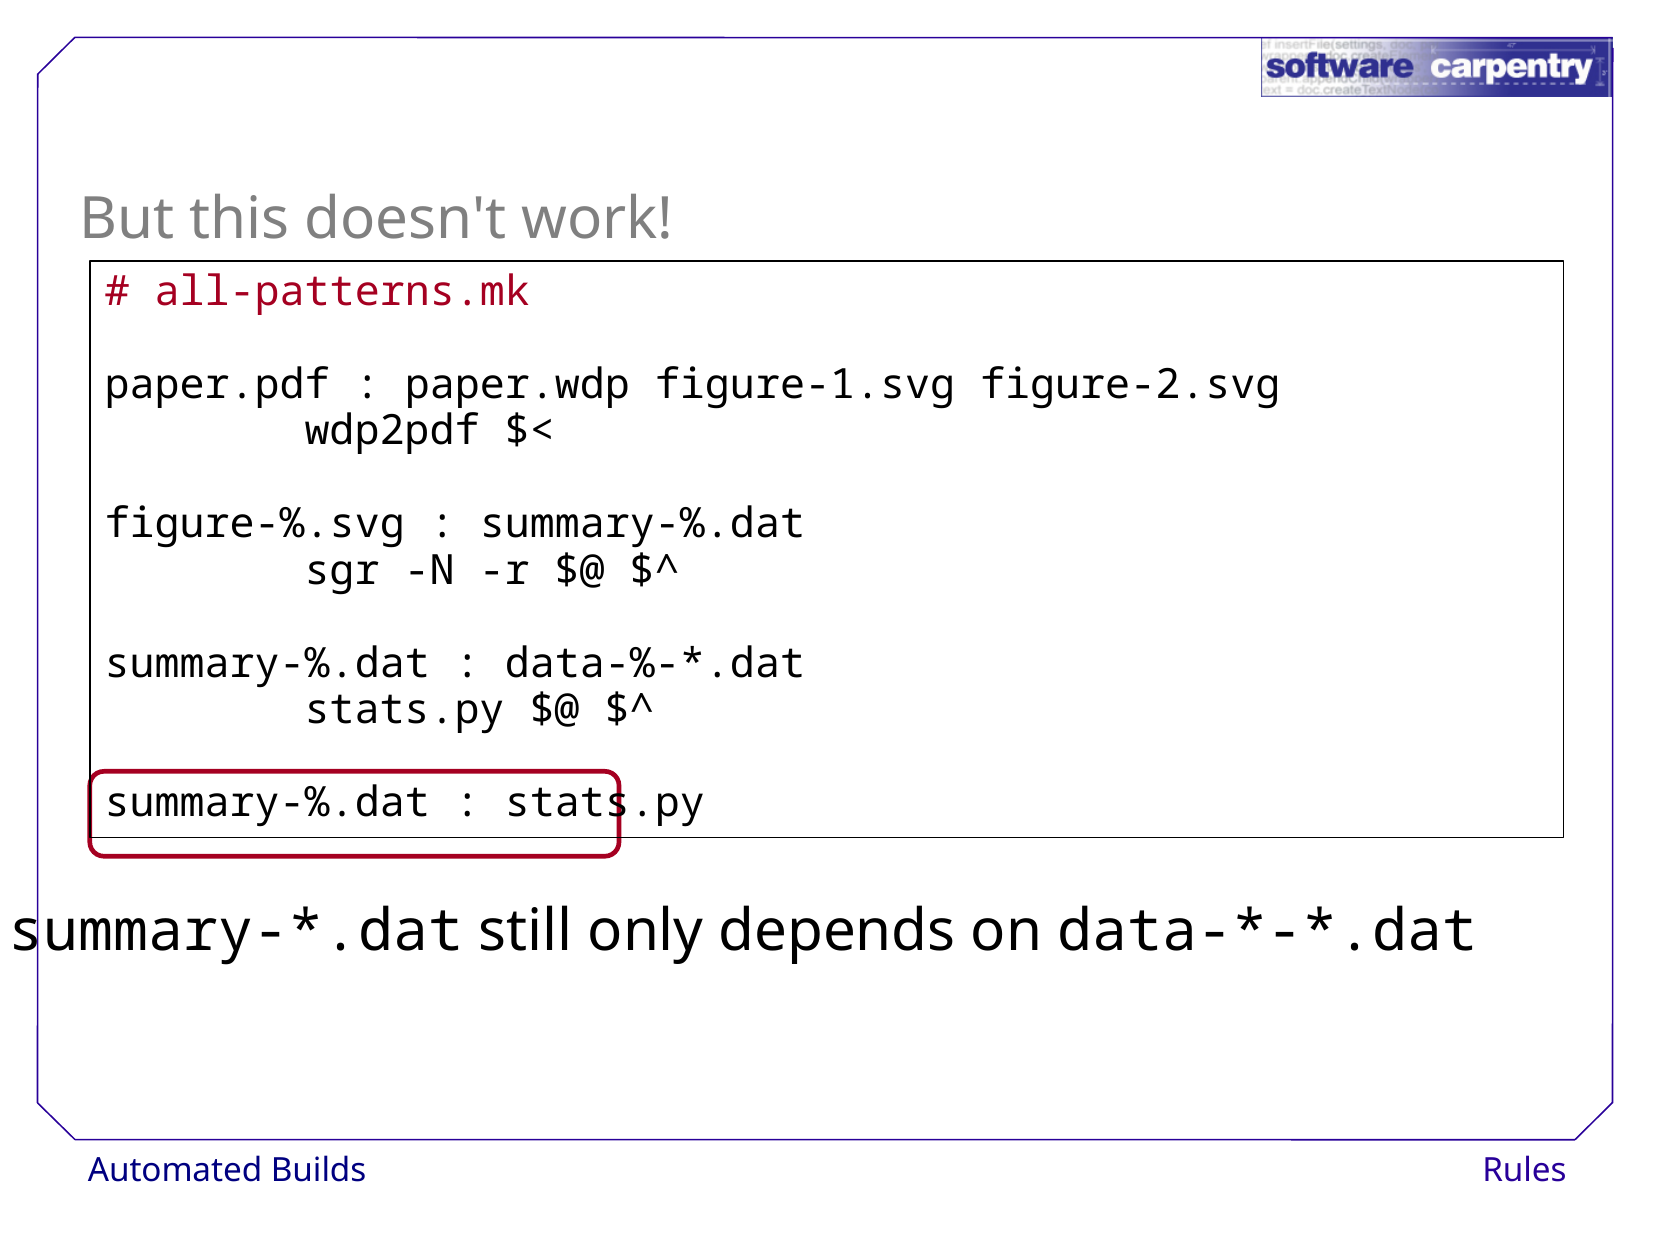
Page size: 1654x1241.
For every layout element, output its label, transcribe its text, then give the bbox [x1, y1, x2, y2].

picture [1261, 39, 1613, 97]
text_box summary-*.dat still only depends on data-*-*.dat [0, 849, 1643, 970]
text_box But this doesn't work! [64, 138, 839, 259]
text_box # all-patterns.mk paper.pdf : paper.wdp figure-1.svg figure-2.svg wdp2pdf $< figure-%.svg : summary-%.dat sgr -N -r $@ $^ summary-%.dat : data-%-*.dat stats.py $@ $^ summary-%.dat : stats.py [89, 260, 1564, 838]
